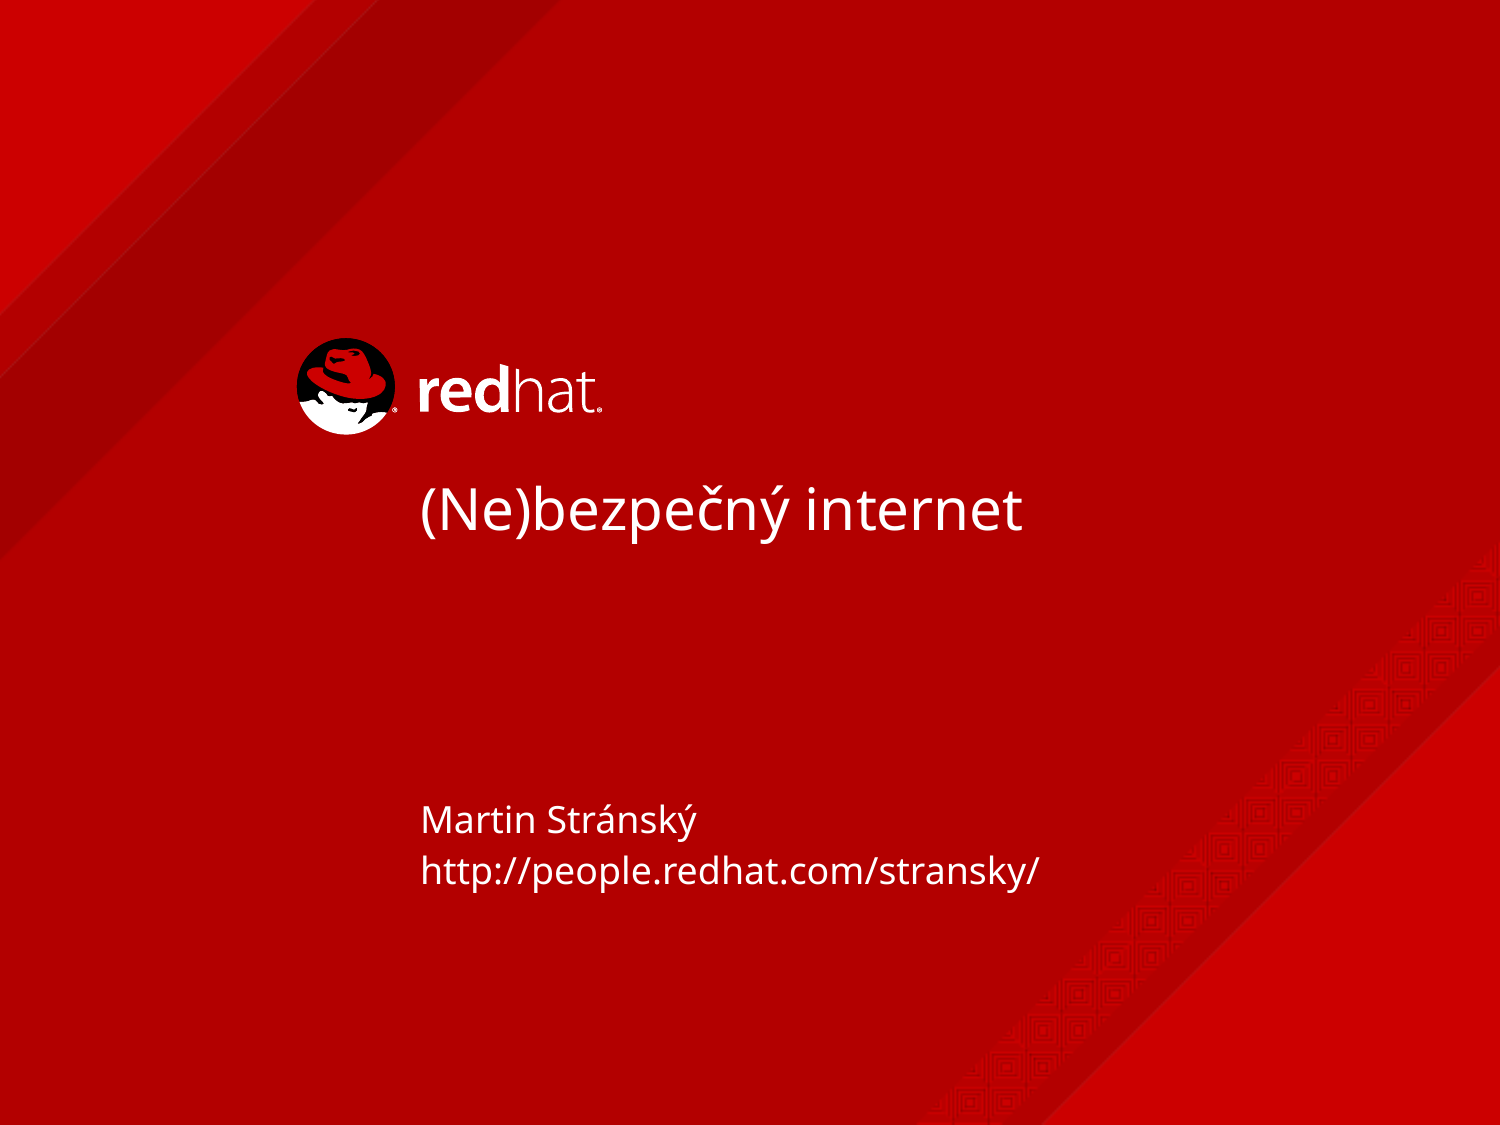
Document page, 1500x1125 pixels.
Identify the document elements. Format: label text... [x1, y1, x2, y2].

subtitle Martin Stránský http://people.redhat.com/stransky/ [420, 682, 1411, 934]
picture [0, 0, 1500, 1125]
title (Ne)bezpečný internet [420, 467, 1381, 616]
